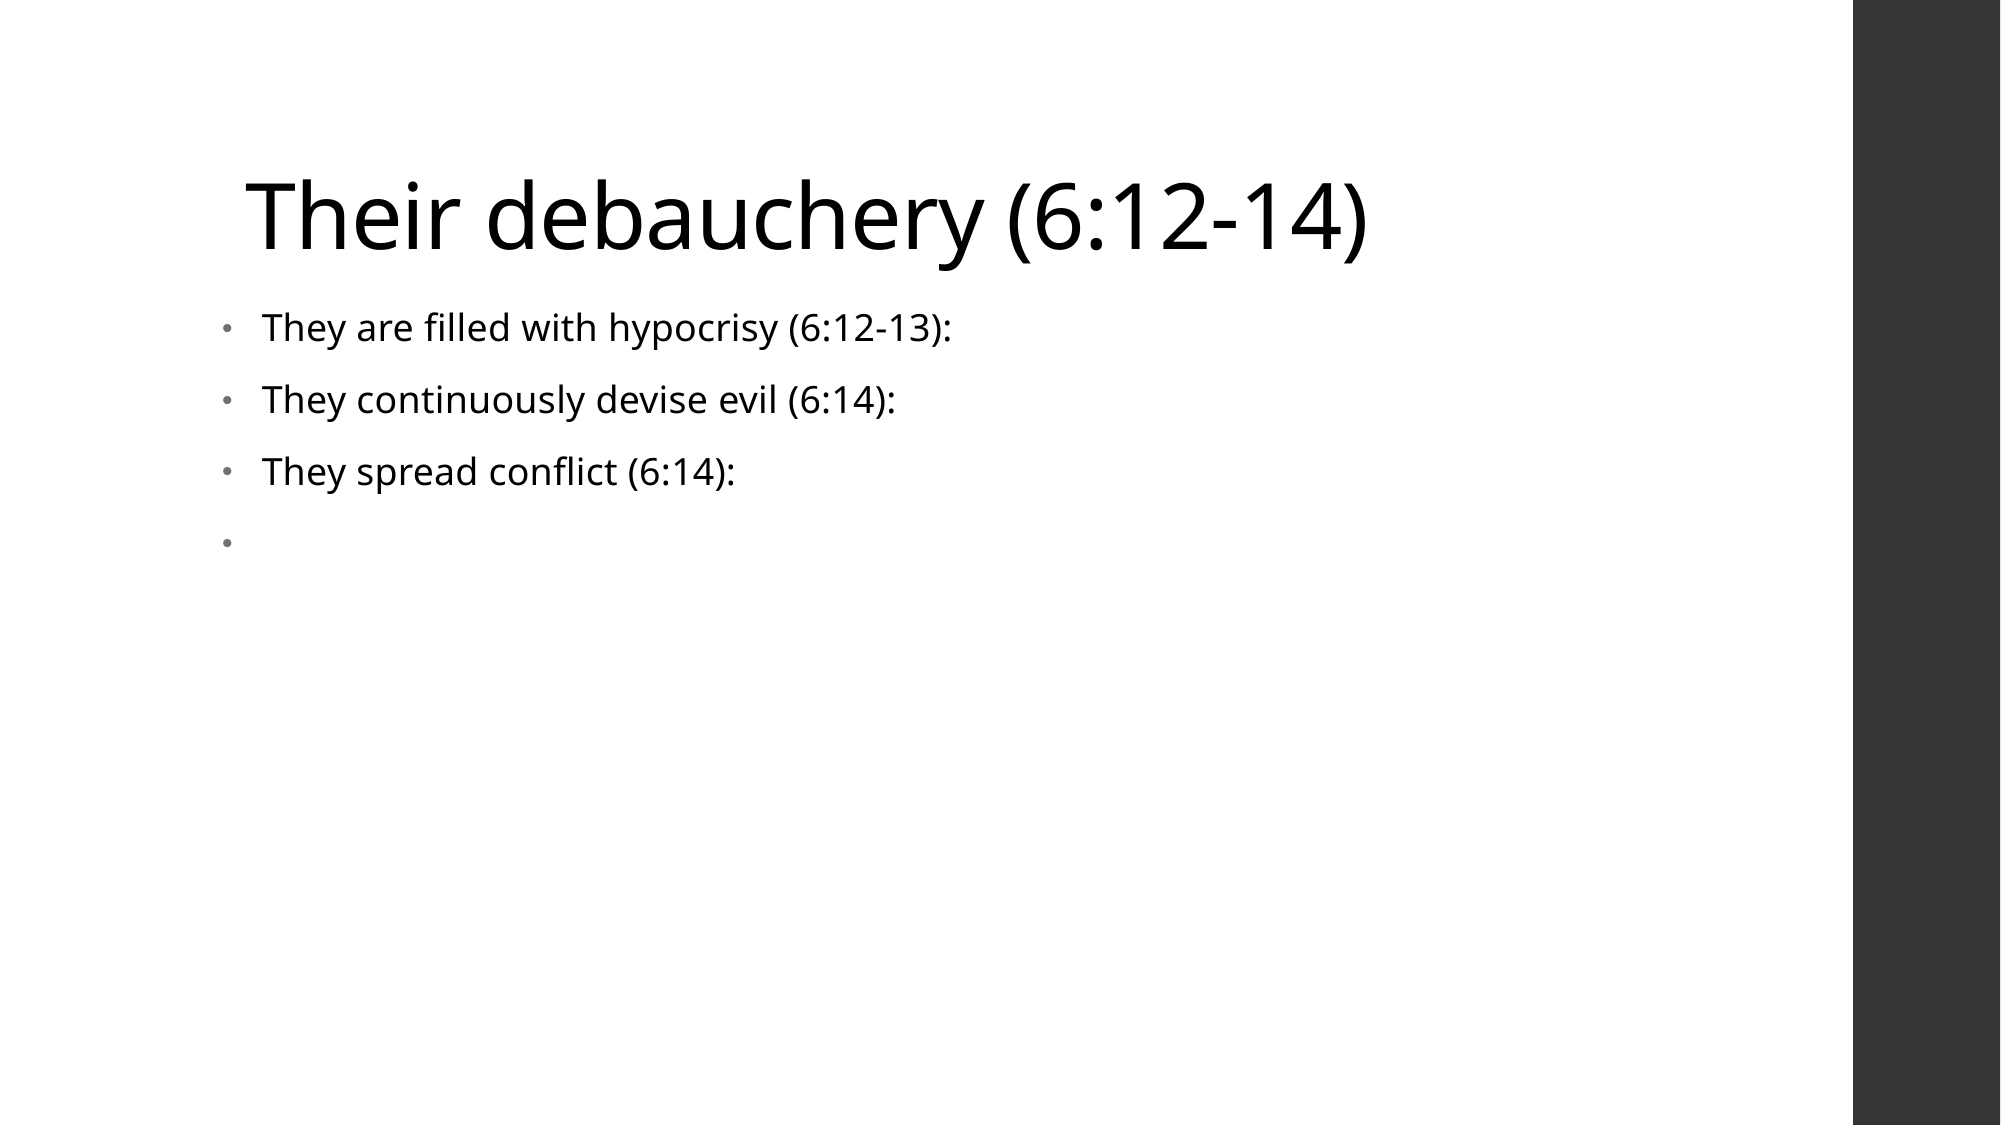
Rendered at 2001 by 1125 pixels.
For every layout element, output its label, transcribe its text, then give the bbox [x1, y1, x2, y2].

title Their debauchery (6:12-14) [206, 60, 1797, 278]
list They are filled with hypocrisy (6:12-13): They continuously devise evil (6:14): They spread conflict (6:14): [206, 299, 1617, 1014]
